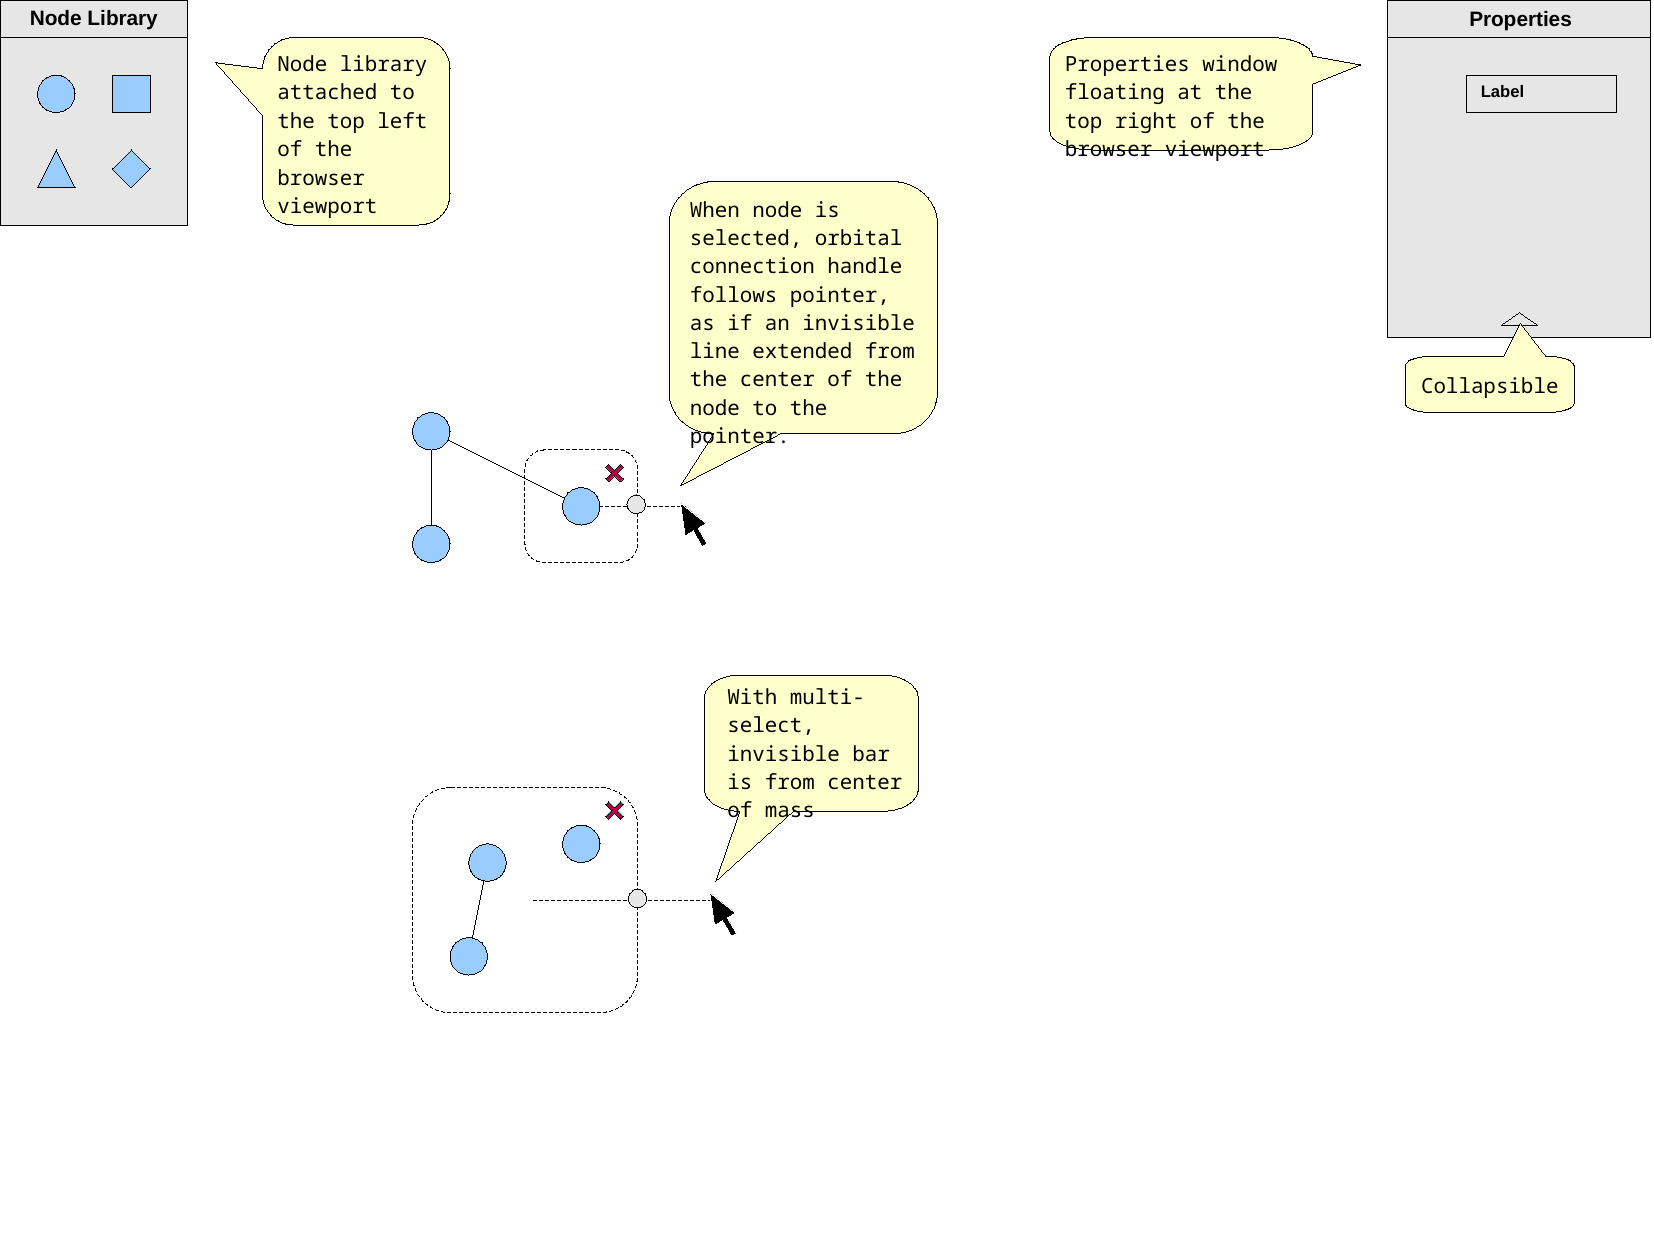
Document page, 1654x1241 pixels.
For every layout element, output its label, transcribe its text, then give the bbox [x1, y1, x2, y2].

text_box [1313, 56, 1361, 84]
text_box [342, 203, 348, 212]
text_box Label [1466, 75, 1542, 112]
text_box [1065, 37, 1298, 42]
text_box [628, 889, 647, 908]
text_box Node library attached to the top left of the browser viewport [262, 42, 451, 203]
text_box [1368, 42, 1651, 469]
text_box [1125, 75, 1201, 151]
text_box Properties window floating at the top right of the browser viewport [1050, 42, 1313, 155]
text_box [605, 464, 624, 482]
text_box [468, 843, 507, 882]
text_box Node Library [0, 0, 188, 42]
text_box [669, 202, 675, 413]
text_box [215, 62, 262, 115]
text_box [709, 892, 737, 936]
text_box [562, 825, 601, 863]
text_box Properties [1387, 0, 1654, 42]
text_box [605, 801, 624, 820]
text_box [626, 494, 646, 514]
text_box [562, 487, 601, 526]
text_box Collapsible [1406, 363, 1576, 405]
text_box With multi-select, invisible bar is from center of mass [712, 675, 938, 812]
text_box [0, 42, 188, 226]
text_box [704, 683, 712, 803]
text_box [450, 937, 488, 976]
text_box [412, 525, 451, 563]
text_box [680, 421, 925, 486]
text_box [412, 412, 451, 451]
text_box [691, 181, 915, 187]
text_box [263, 203, 449, 226]
text_box [680, 502, 708, 547]
text_box [715, 812, 787, 882]
text_box [277, 37, 435, 42]
text_box [280, 203, 286, 211]
text_box [316, 203, 324, 210]
text_box When node is selected, orbital connection handle follows pointer, as if an invisible line extended from the center of the node to the pointer. [675, 187, 938, 421]
